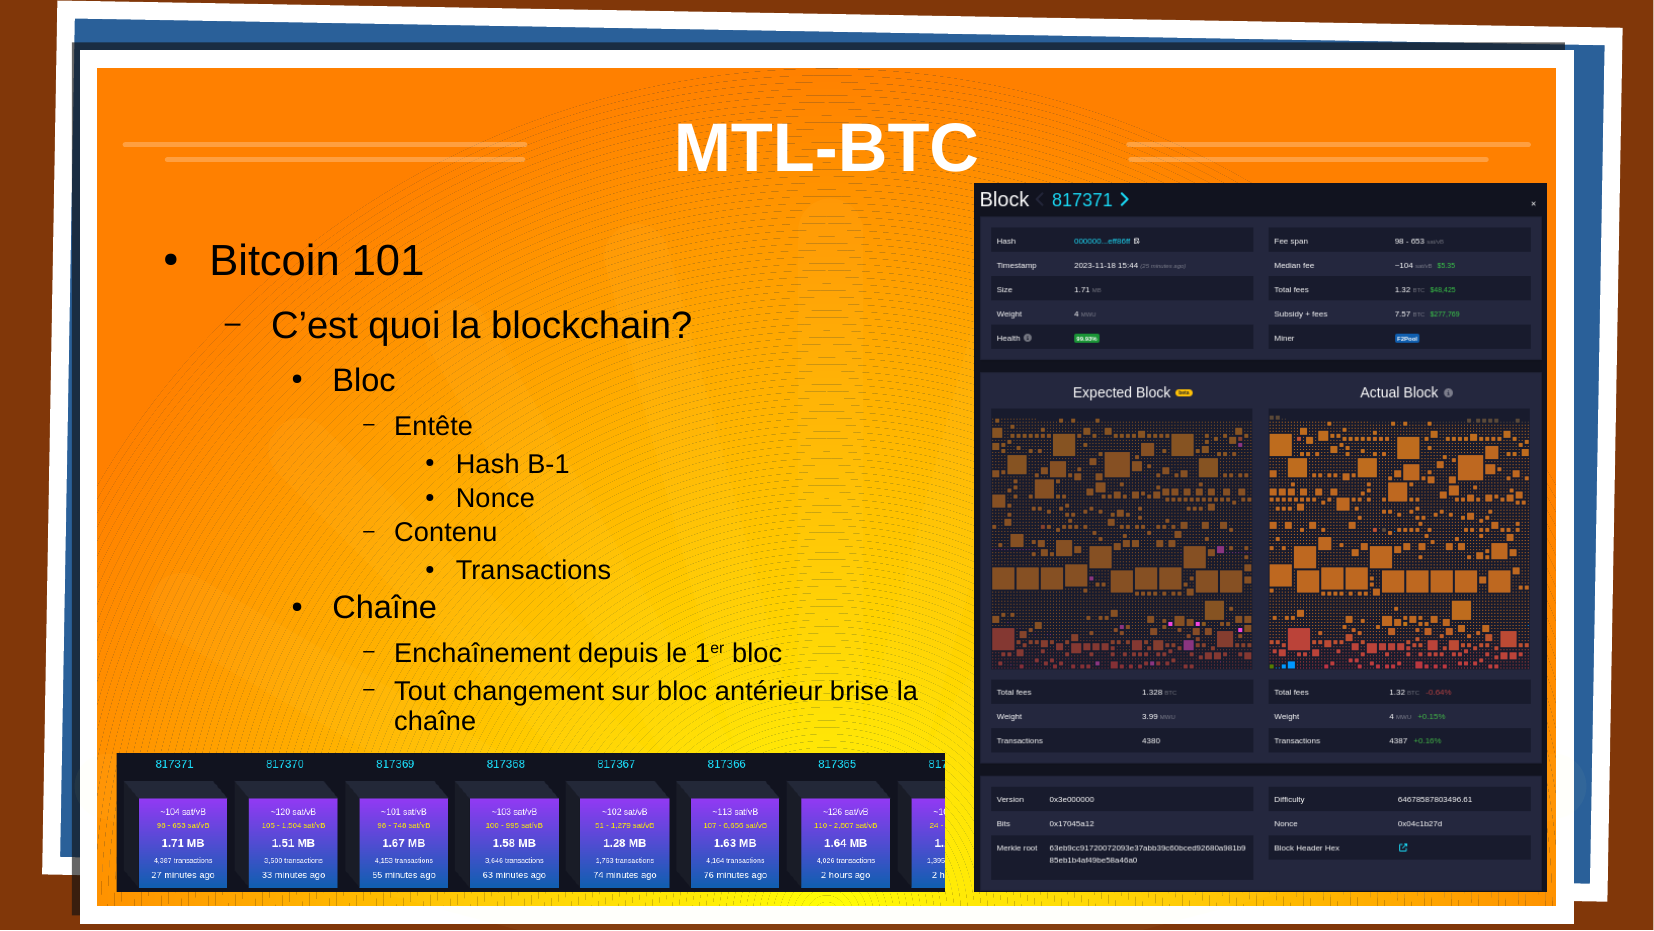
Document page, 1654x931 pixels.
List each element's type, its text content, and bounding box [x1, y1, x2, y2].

picture [974, 183, 1547, 892]
list Bitcoin 101 C’est quoi la blockchain? Bloc Entête Hash B-1 Nonce Contenu Transactions Chaîne Enchaînement depuis le 1er bloc Tout changement sur bloc antérieur brise la chaîne [147, 236, 945, 739]
title MTL-BTC [531, 73, 1123, 222]
picture [116, 753, 945, 892]
